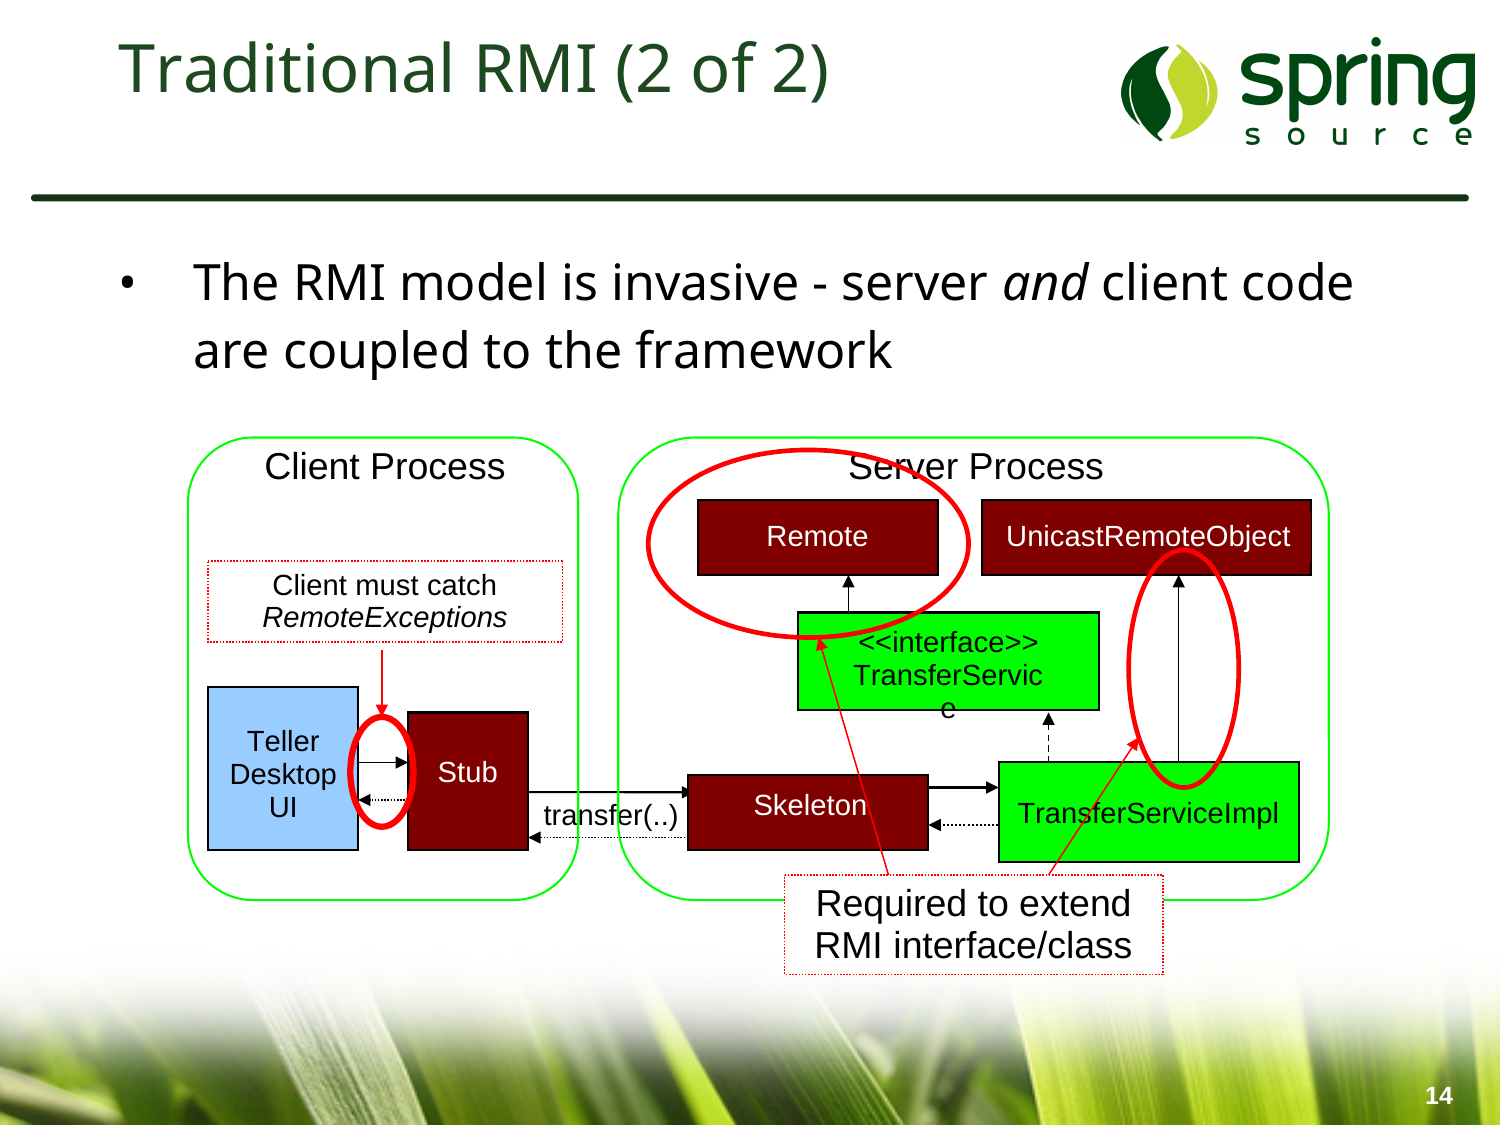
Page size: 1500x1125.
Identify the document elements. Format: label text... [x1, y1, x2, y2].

list The RMI model is invasive - server and client code are coupled to the framework [103, 239, 1394, 903]
picture [1136, 37, 1475, 145]
title Traditional RMI (2 of 2) [103, 13, 1136, 176]
text_box Required to extend RMI interface/class [784, 903, 1163, 975]
picture [0, 944, 1500, 1125]
